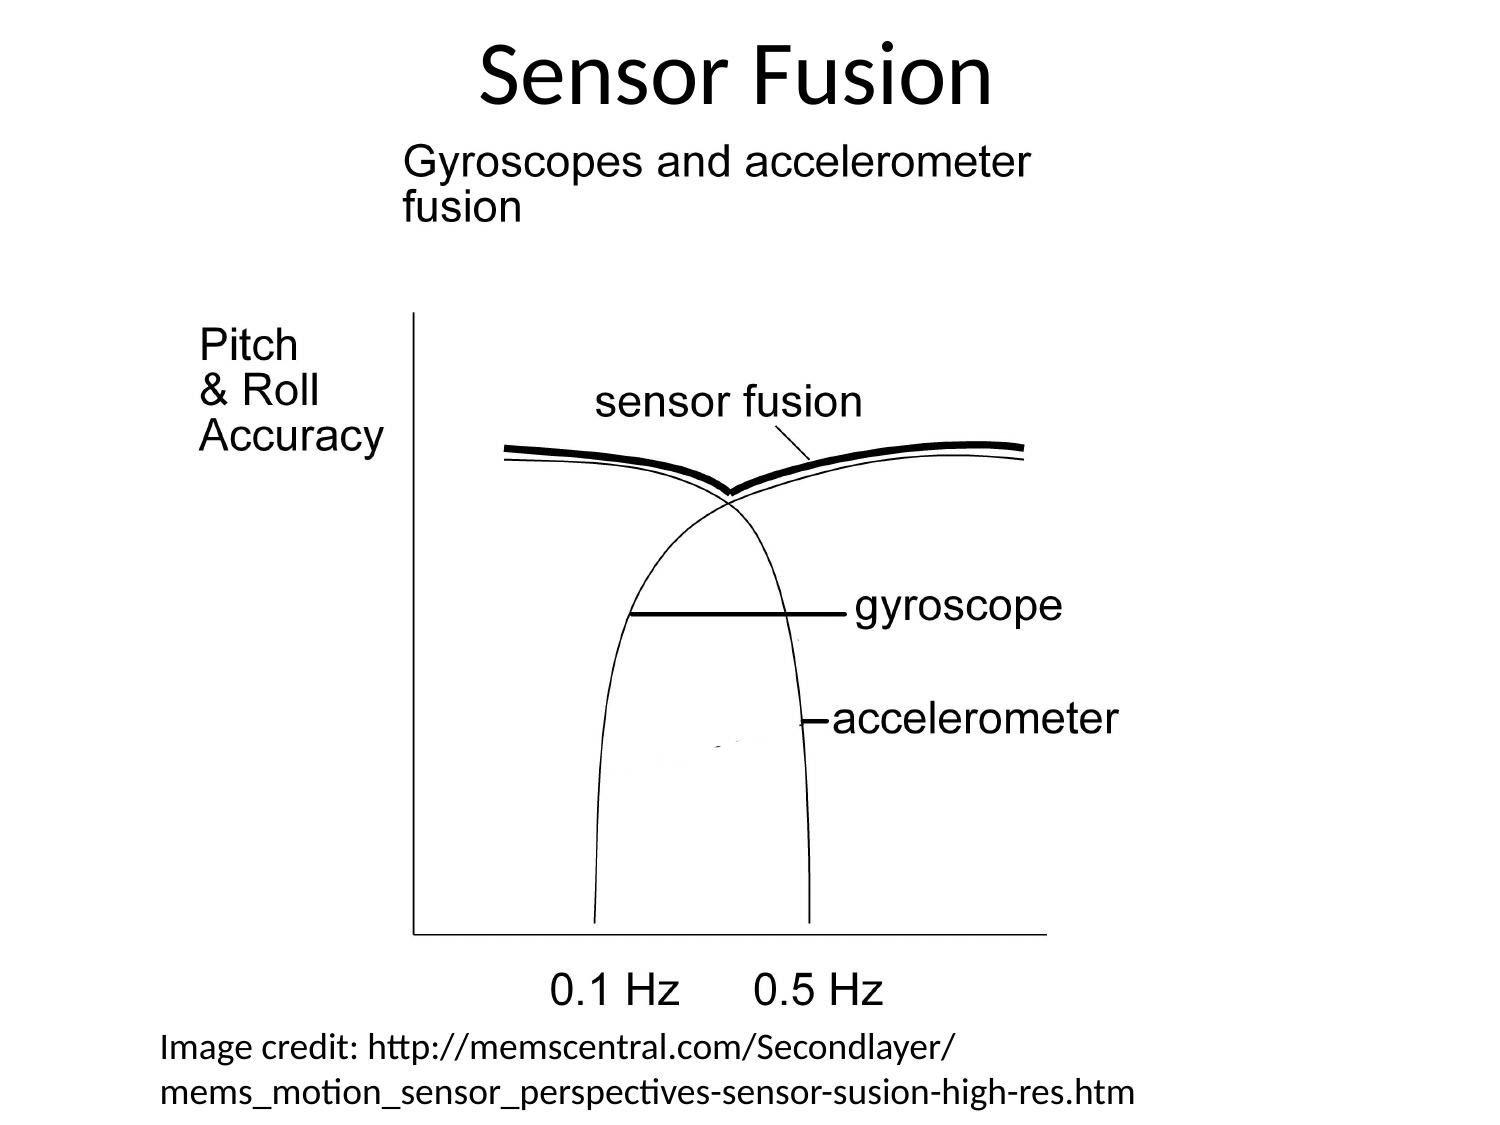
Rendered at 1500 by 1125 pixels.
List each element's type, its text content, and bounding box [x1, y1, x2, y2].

title Sensor Fusion [62, 4, 1413, 131]
text_box Image credit: http://memscentral.com/Secondlayer/ mems_motion_sensor_perspectives-sensor-susion-high-res.htm [144, 1015, 1153, 1120]
picture [194, 131, 1123, 1016]
